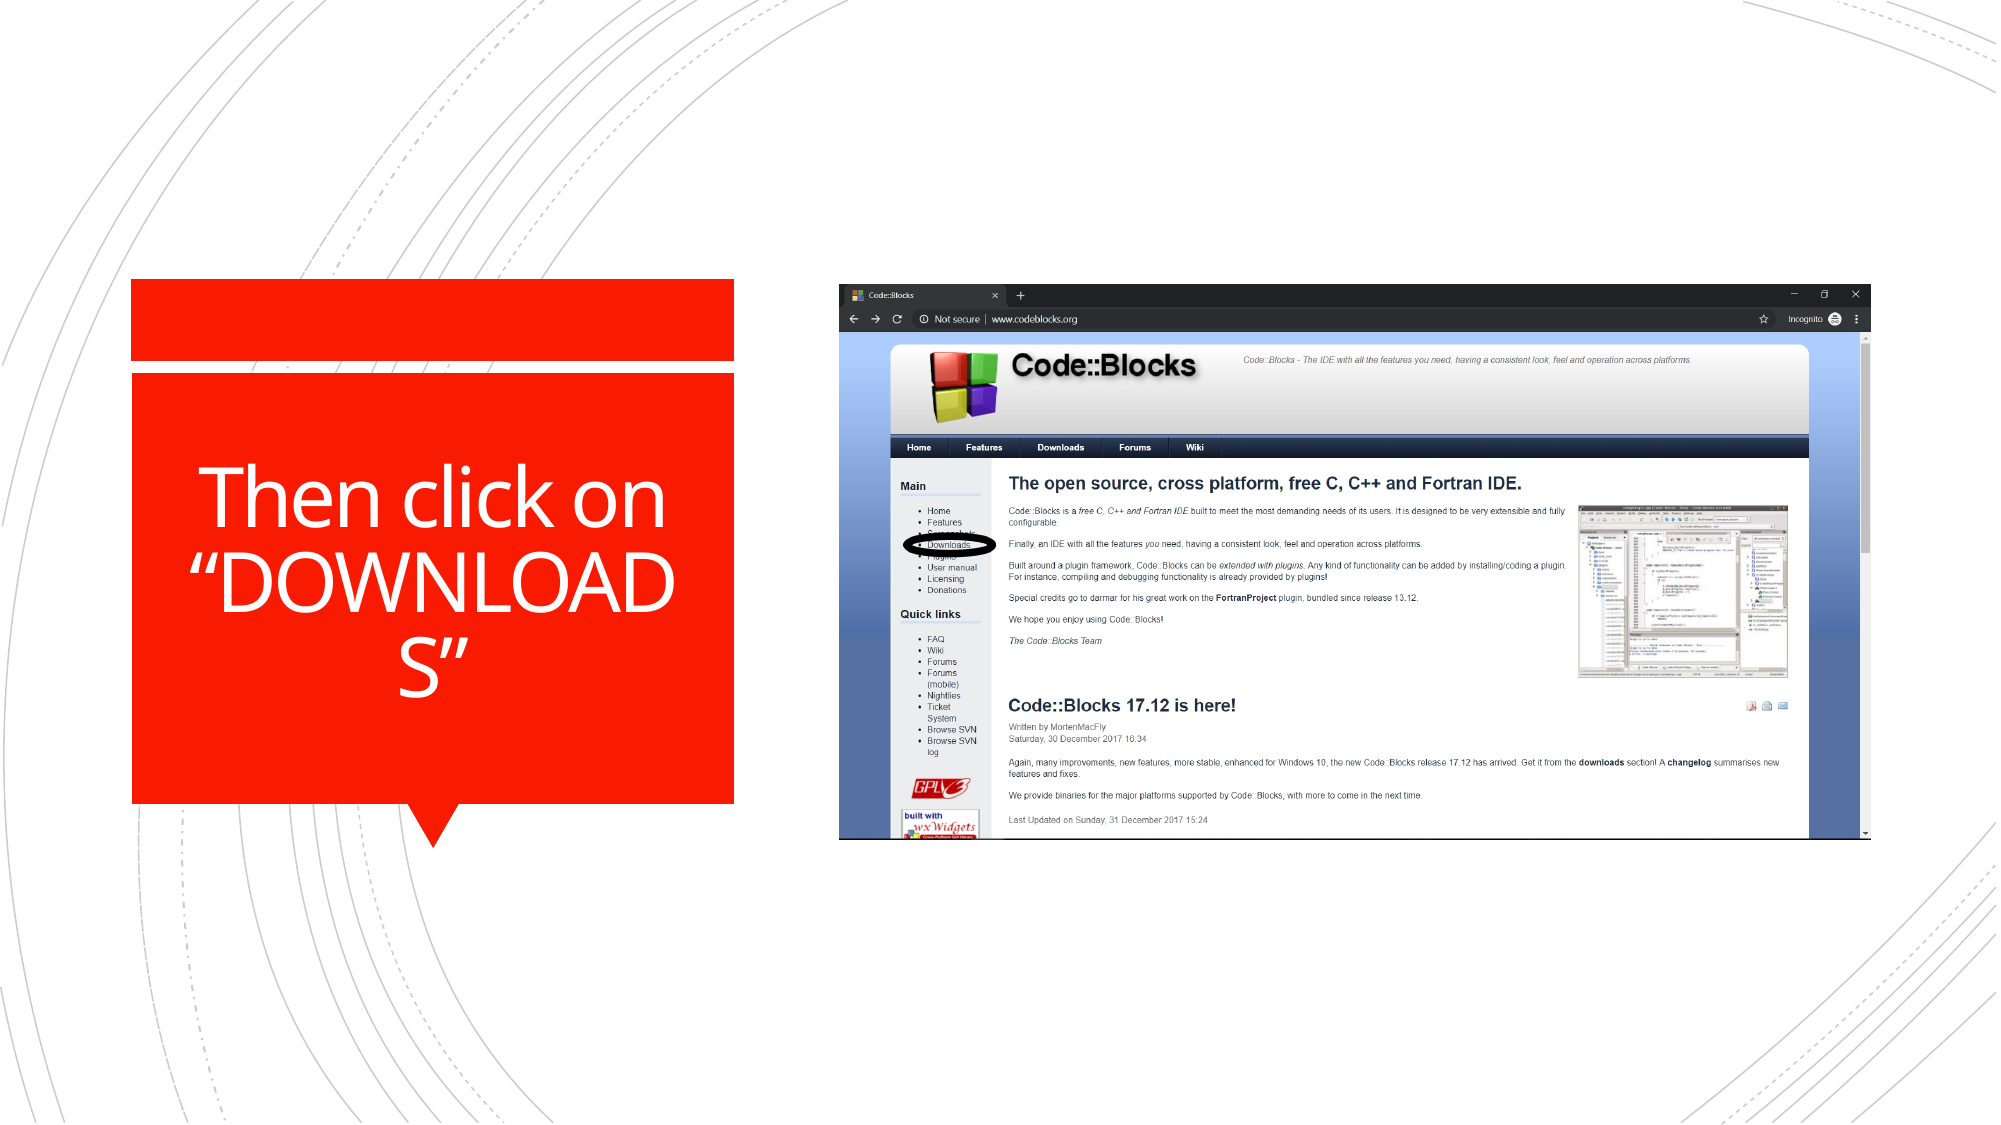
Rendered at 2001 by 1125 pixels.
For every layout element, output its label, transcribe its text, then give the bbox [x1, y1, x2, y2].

title Then click on “DOWNLOADS” [145, 385, 720, 789]
picture [839, 285, 1871, 840]
